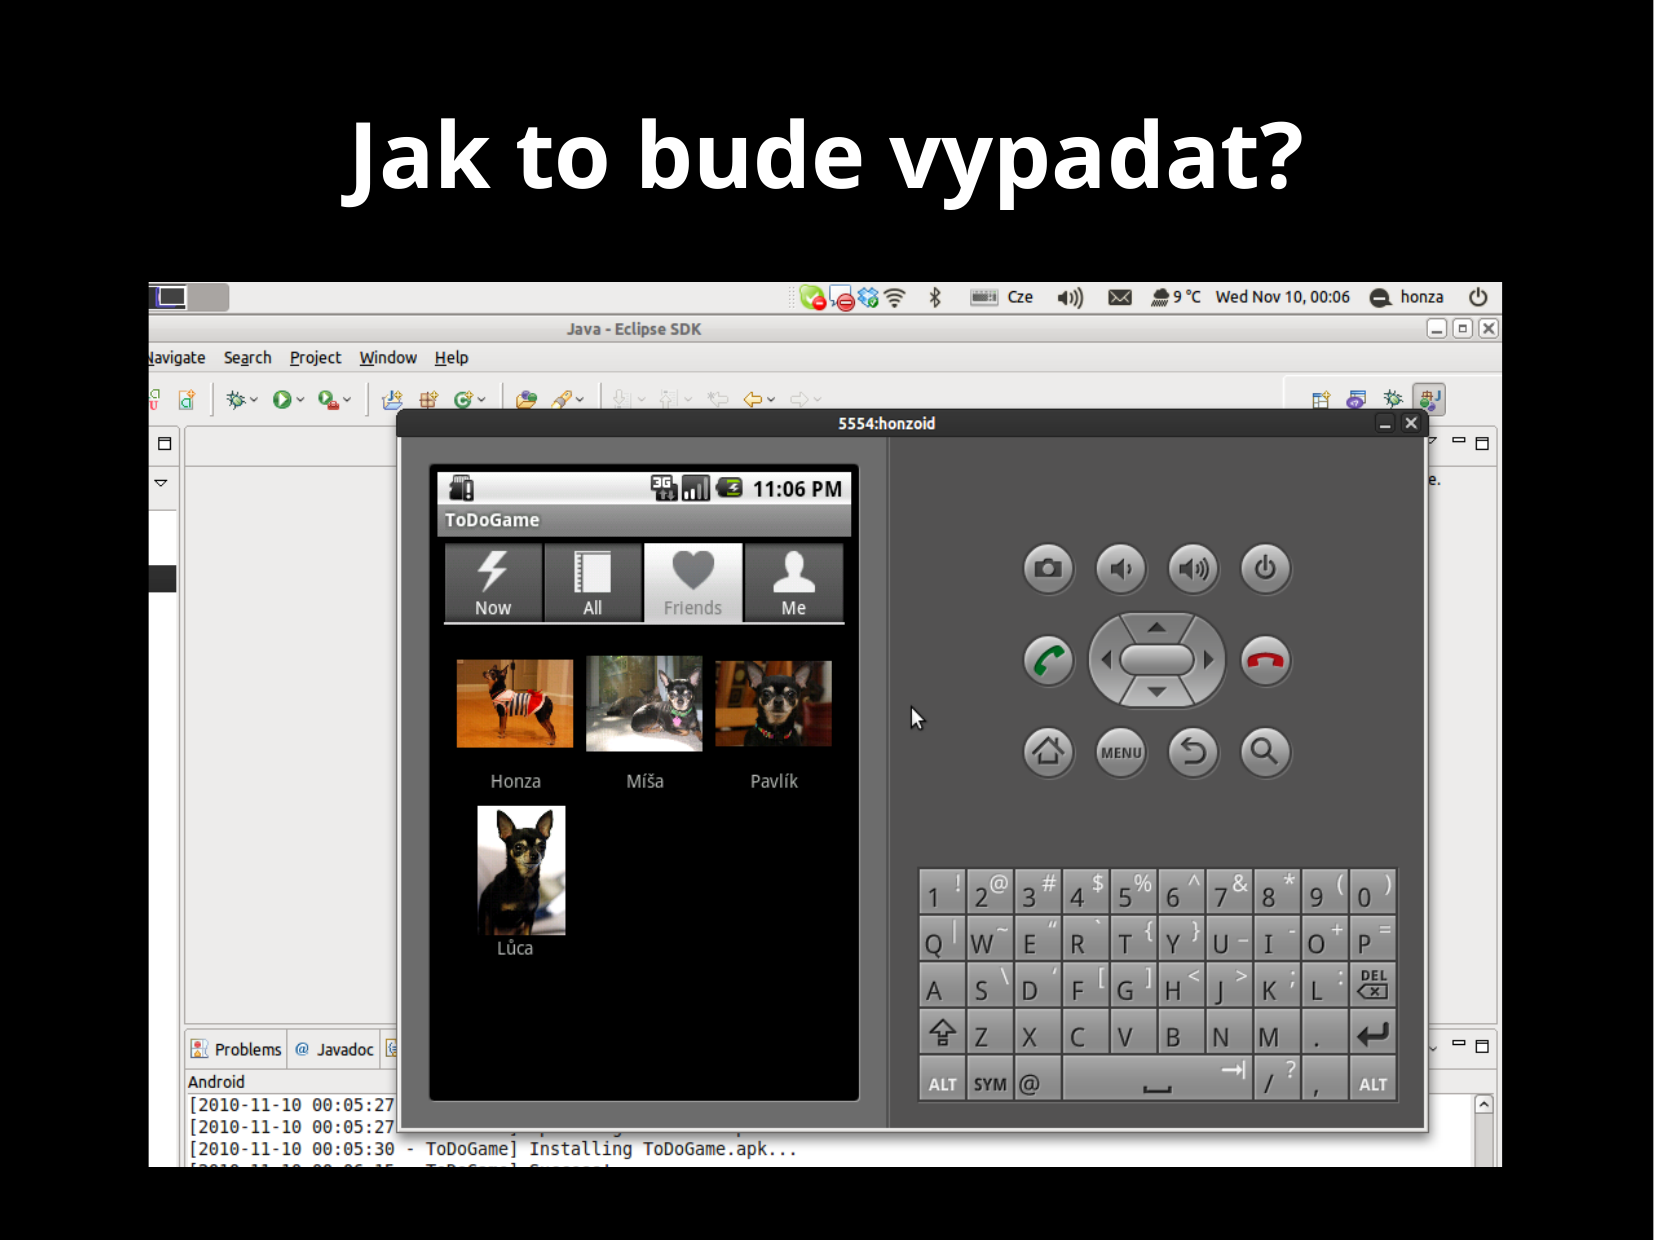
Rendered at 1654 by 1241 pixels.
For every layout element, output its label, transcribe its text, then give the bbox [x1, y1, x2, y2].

picture [148, 282, 1503, 1167]
title Jak to bude vypadat? [82, 49, 1571, 257]
